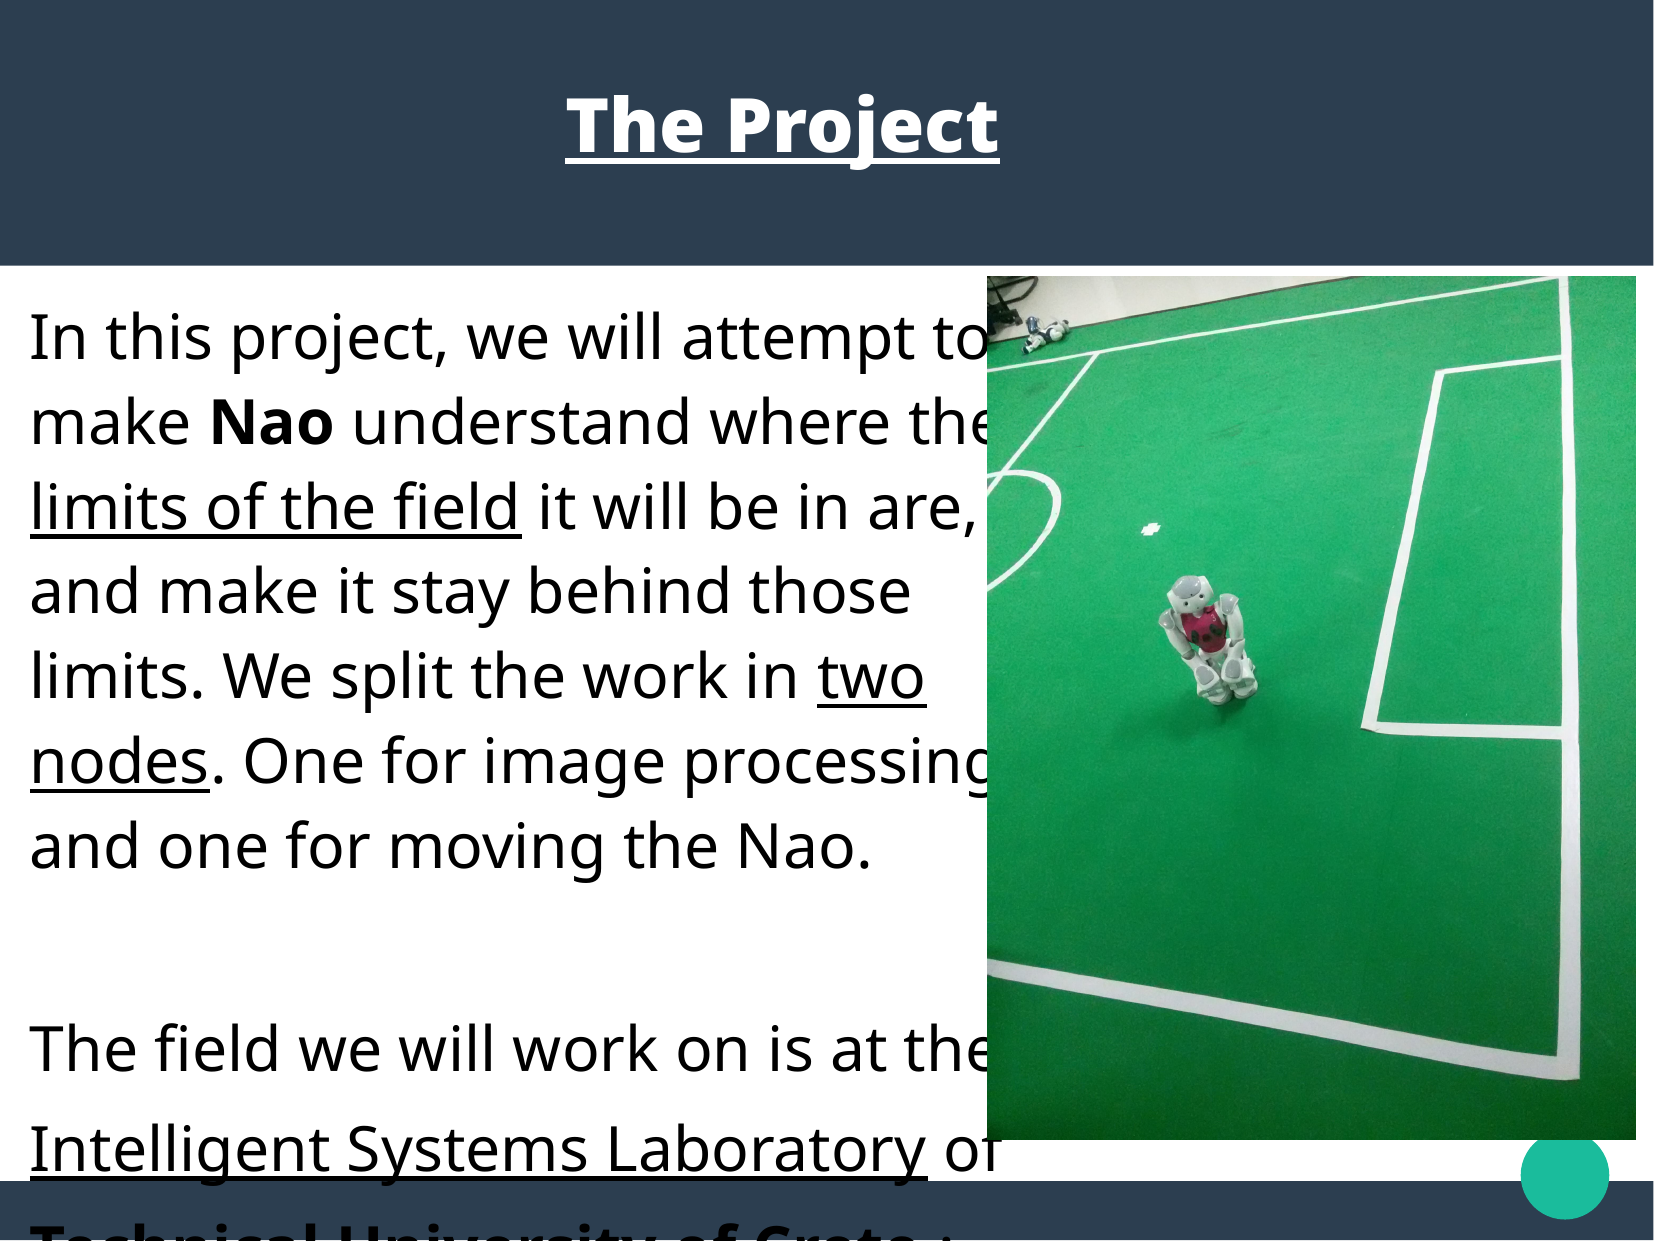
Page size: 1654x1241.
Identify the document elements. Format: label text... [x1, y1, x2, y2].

text_box In this project, we will attempt to make Nao understand where the limits of the field it will be in are, and make it stay behind those limits. We split the work in two nodes. One for image processing and one for moving the Nao. The field we will work on is at the Intelligent Systems Laboratory of Technical University of Crete : [15, 285, 1636, 1156]
picture [987, 276, 1636, 1141]
title The Project [565, 45, 1051, 203]
